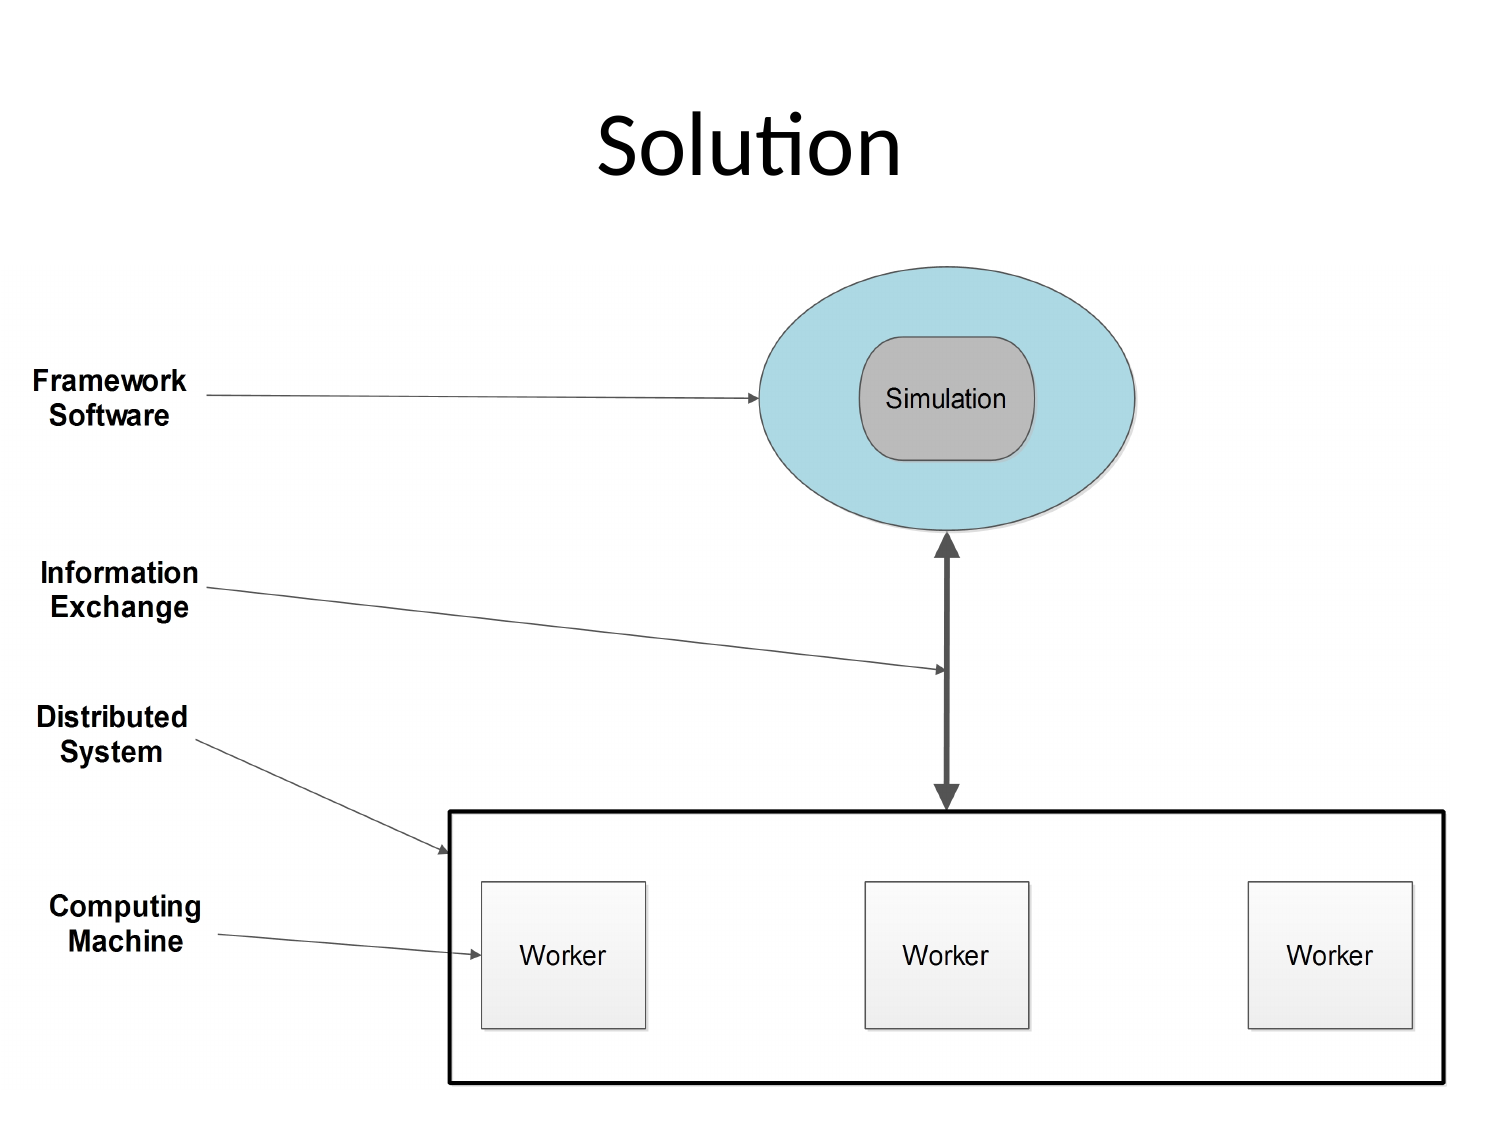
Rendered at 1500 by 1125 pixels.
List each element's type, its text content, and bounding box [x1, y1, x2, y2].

picture [1, 265, 1450, 1090]
title Solution [75, 45, 1425, 233]
